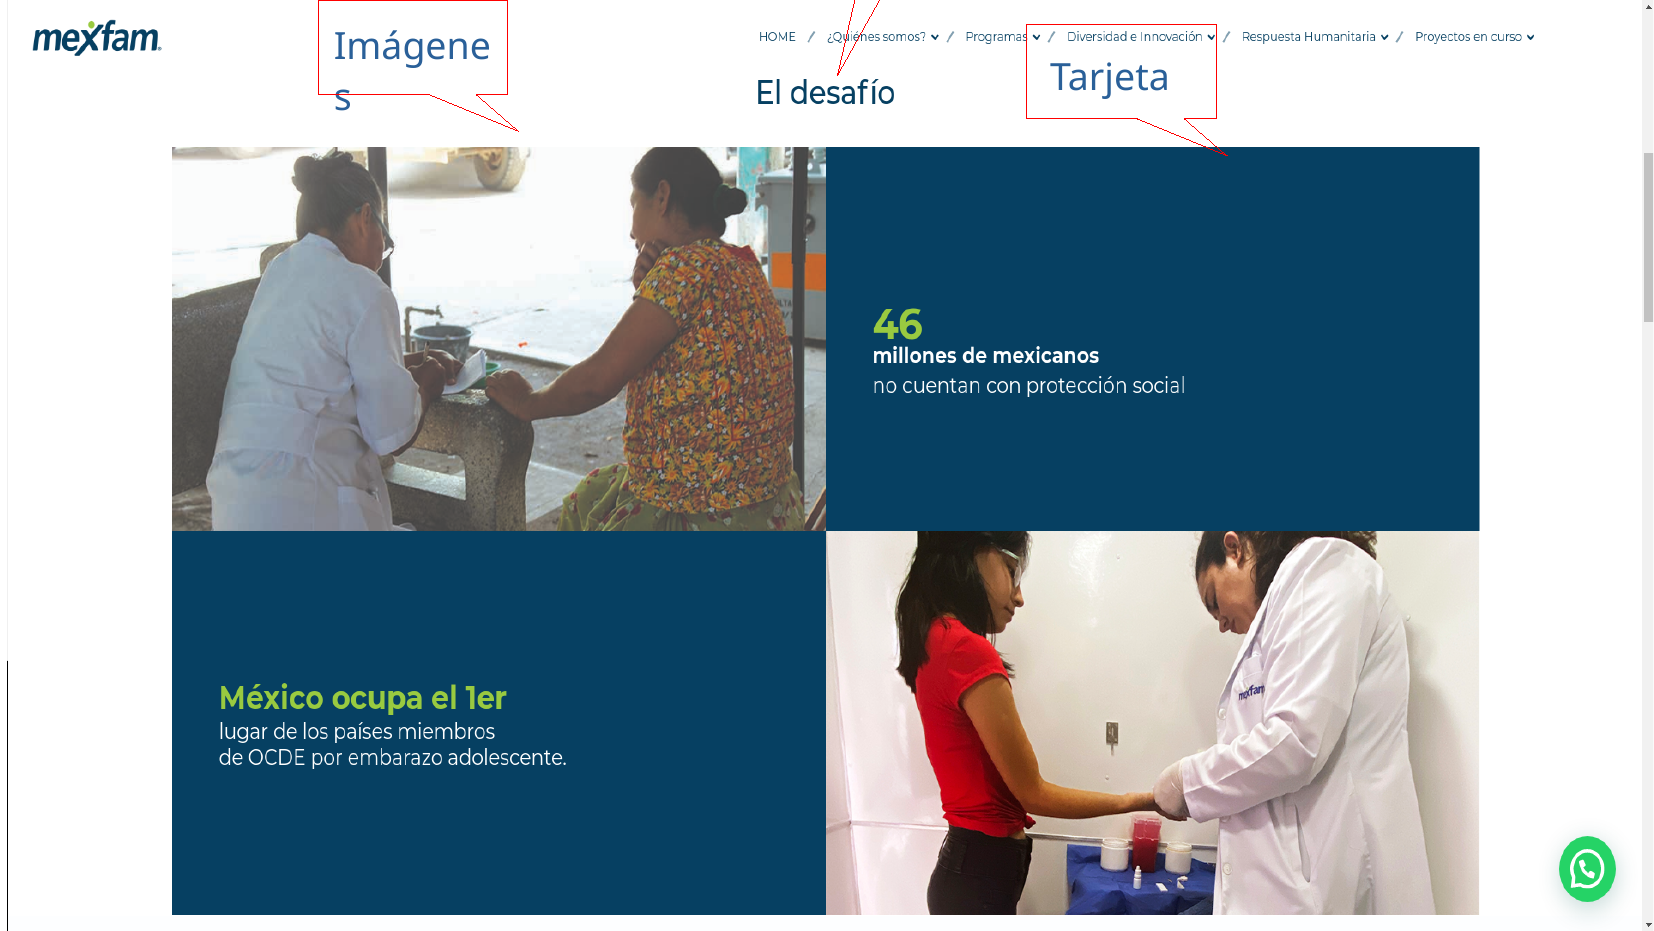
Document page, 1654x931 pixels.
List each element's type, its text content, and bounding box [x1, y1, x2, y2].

text_box Tarjeta [1035, 43, 1225, 105]
picture [319, 1, 507, 11]
picture [7, 0, 1654, 931]
text_box Imágenes [319, 11, 507, 74]
text_box Imágenes [508, 11, 520, 74]
